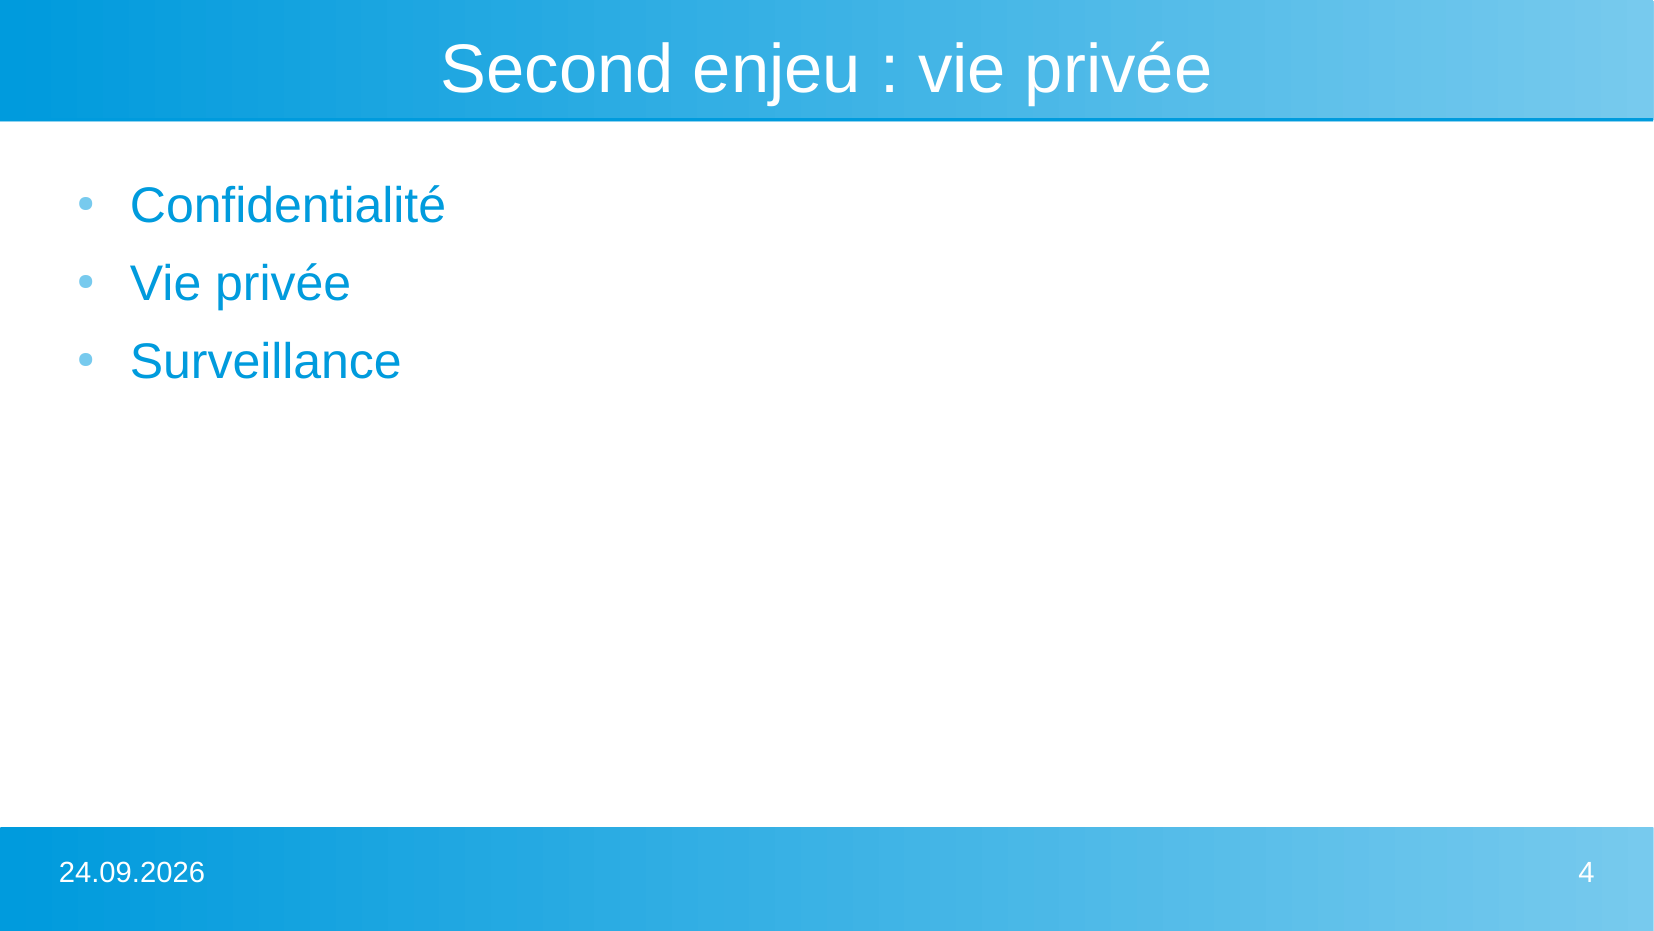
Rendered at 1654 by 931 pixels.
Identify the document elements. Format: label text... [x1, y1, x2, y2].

title Second enjeu : vie privée [59, 29, 1595, 108]
list Confidentialité Vie privée Surveillance [59, 177, 1595, 768]
